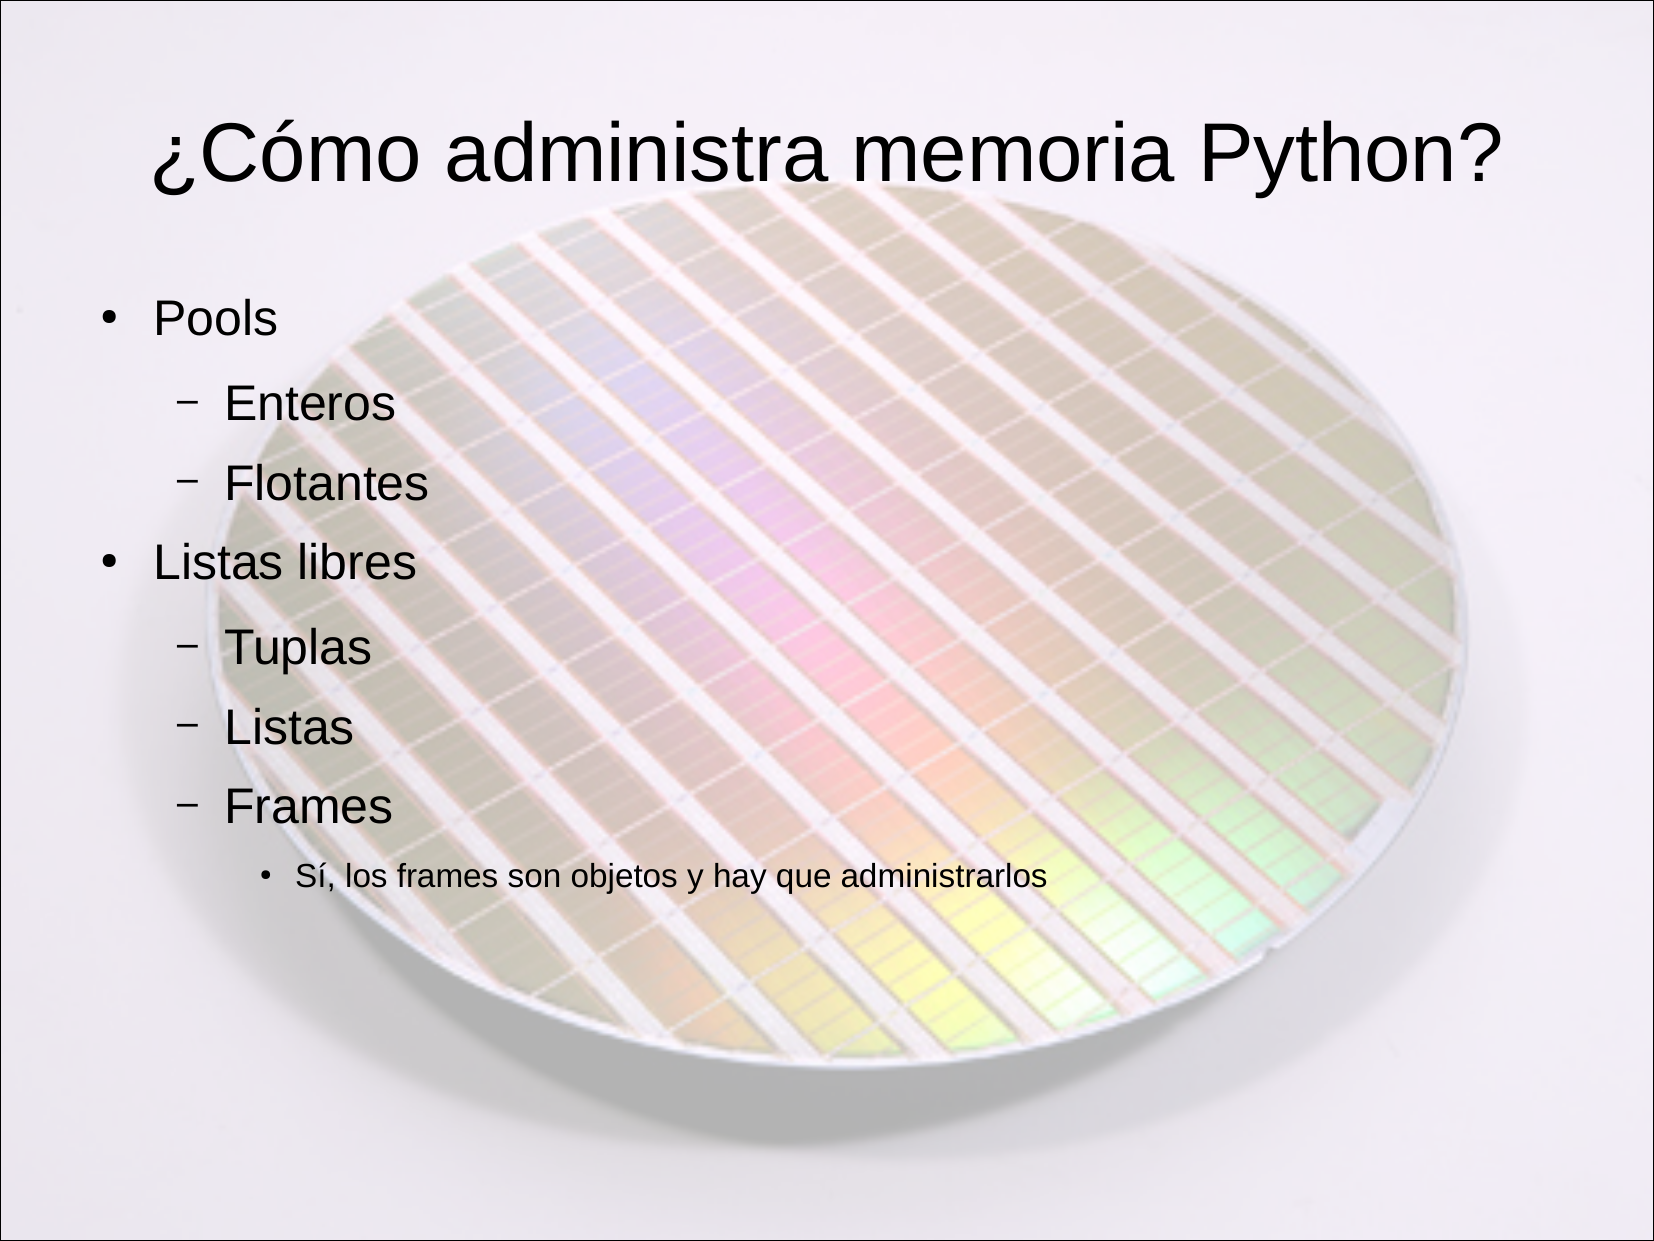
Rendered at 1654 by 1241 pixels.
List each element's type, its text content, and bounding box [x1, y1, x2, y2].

title ¿Cómo administra memoria Python? [82, 49, 1571, 257]
text_box [0, 0, 1654, 1241]
list Pools Enteros Flotantes Listas libres Tuplas Listas Frames Sí, los frames son objetos y hay que administrarlos [82, 290, 1571, 1109]
